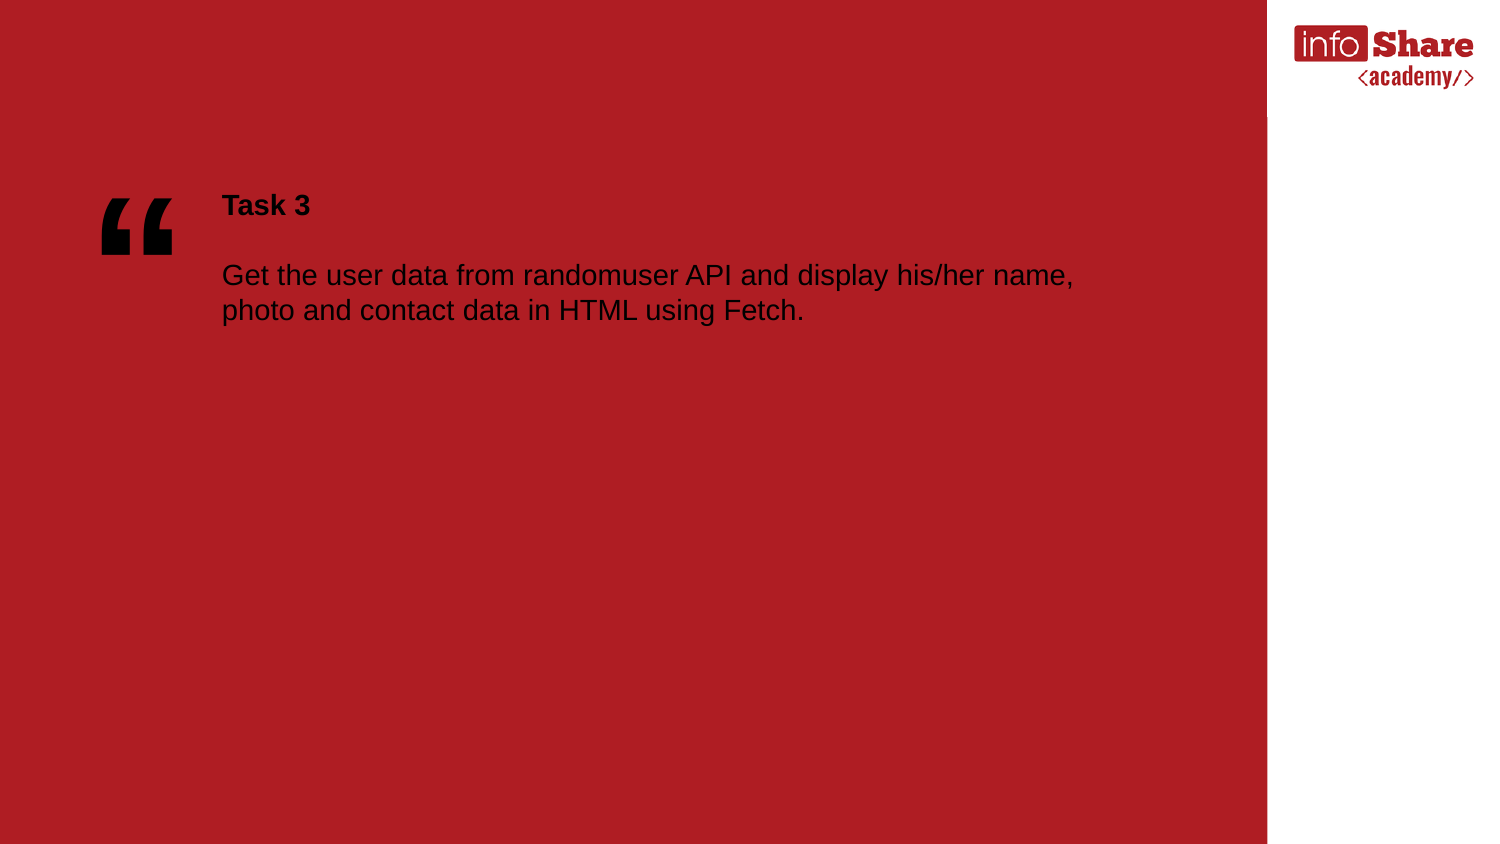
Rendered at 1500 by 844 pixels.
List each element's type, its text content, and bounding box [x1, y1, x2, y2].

picture [1267, 0, 1500, 117]
list Task 3 Get the user data from randomuser API and display his/her name, photo and contact data in HTML using Fetch. [206, 170, 1094, 717]
